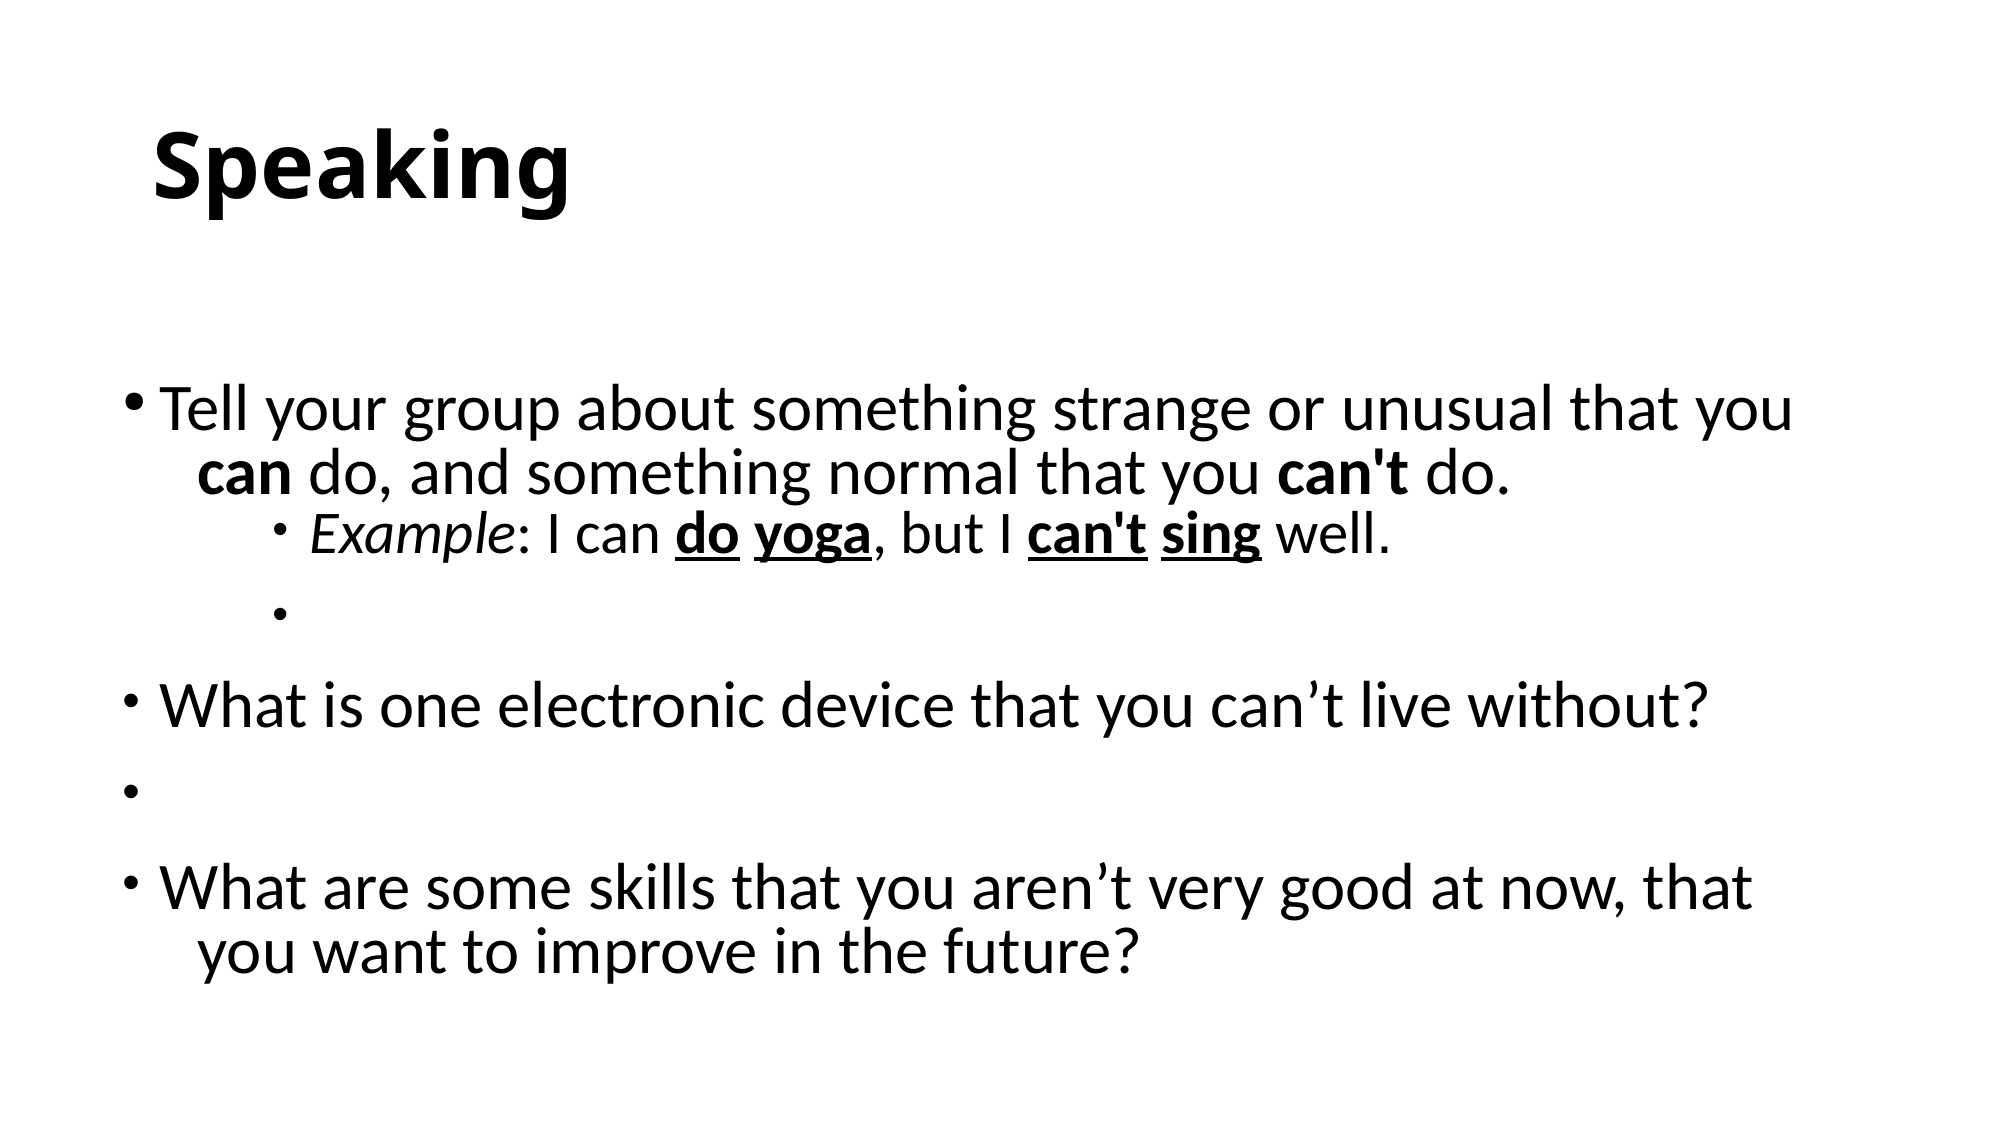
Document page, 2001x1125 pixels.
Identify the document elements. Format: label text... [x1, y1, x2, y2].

list Tell your group about something strange or unusual that you can do, and something normal that you can't do. Example: I can do yoga, but I can't sing well. What is one electronic device that you can’t live without? What are some skills that you aren’t very good at now, that you want to improve in the future? [107, 371, 1836, 1037]
title Speaking [137, 59, 1863, 278]
